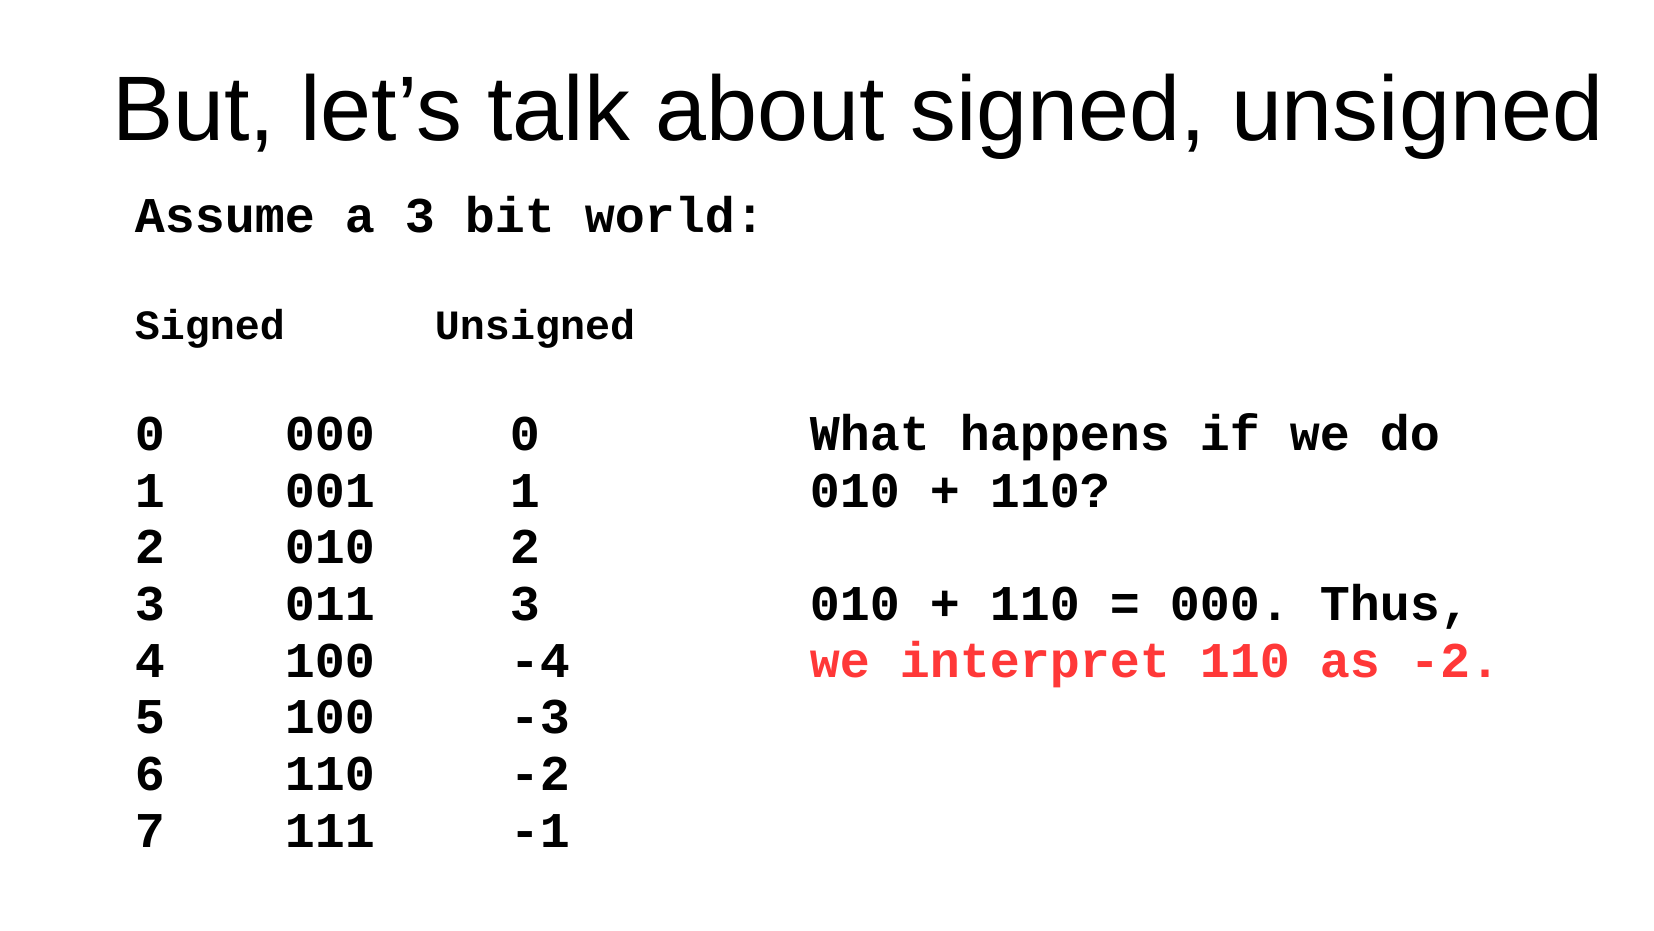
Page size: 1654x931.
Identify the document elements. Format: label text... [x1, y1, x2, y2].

title But, let’s talk about signed, unsigned [82, 22, 1636, 196]
text_box Assume a 3 bit world: Signed Unsigned 0 000 0 What happens if we do 1 001 1 010 + 110? 2 010 2 3 011 3 010 + 110 = 000. Thus, 4 100 -4 we interpret 110 as -2. 5 100 -3 6 110 -2 7 111 -1 [120, 183, 1561, 871]
